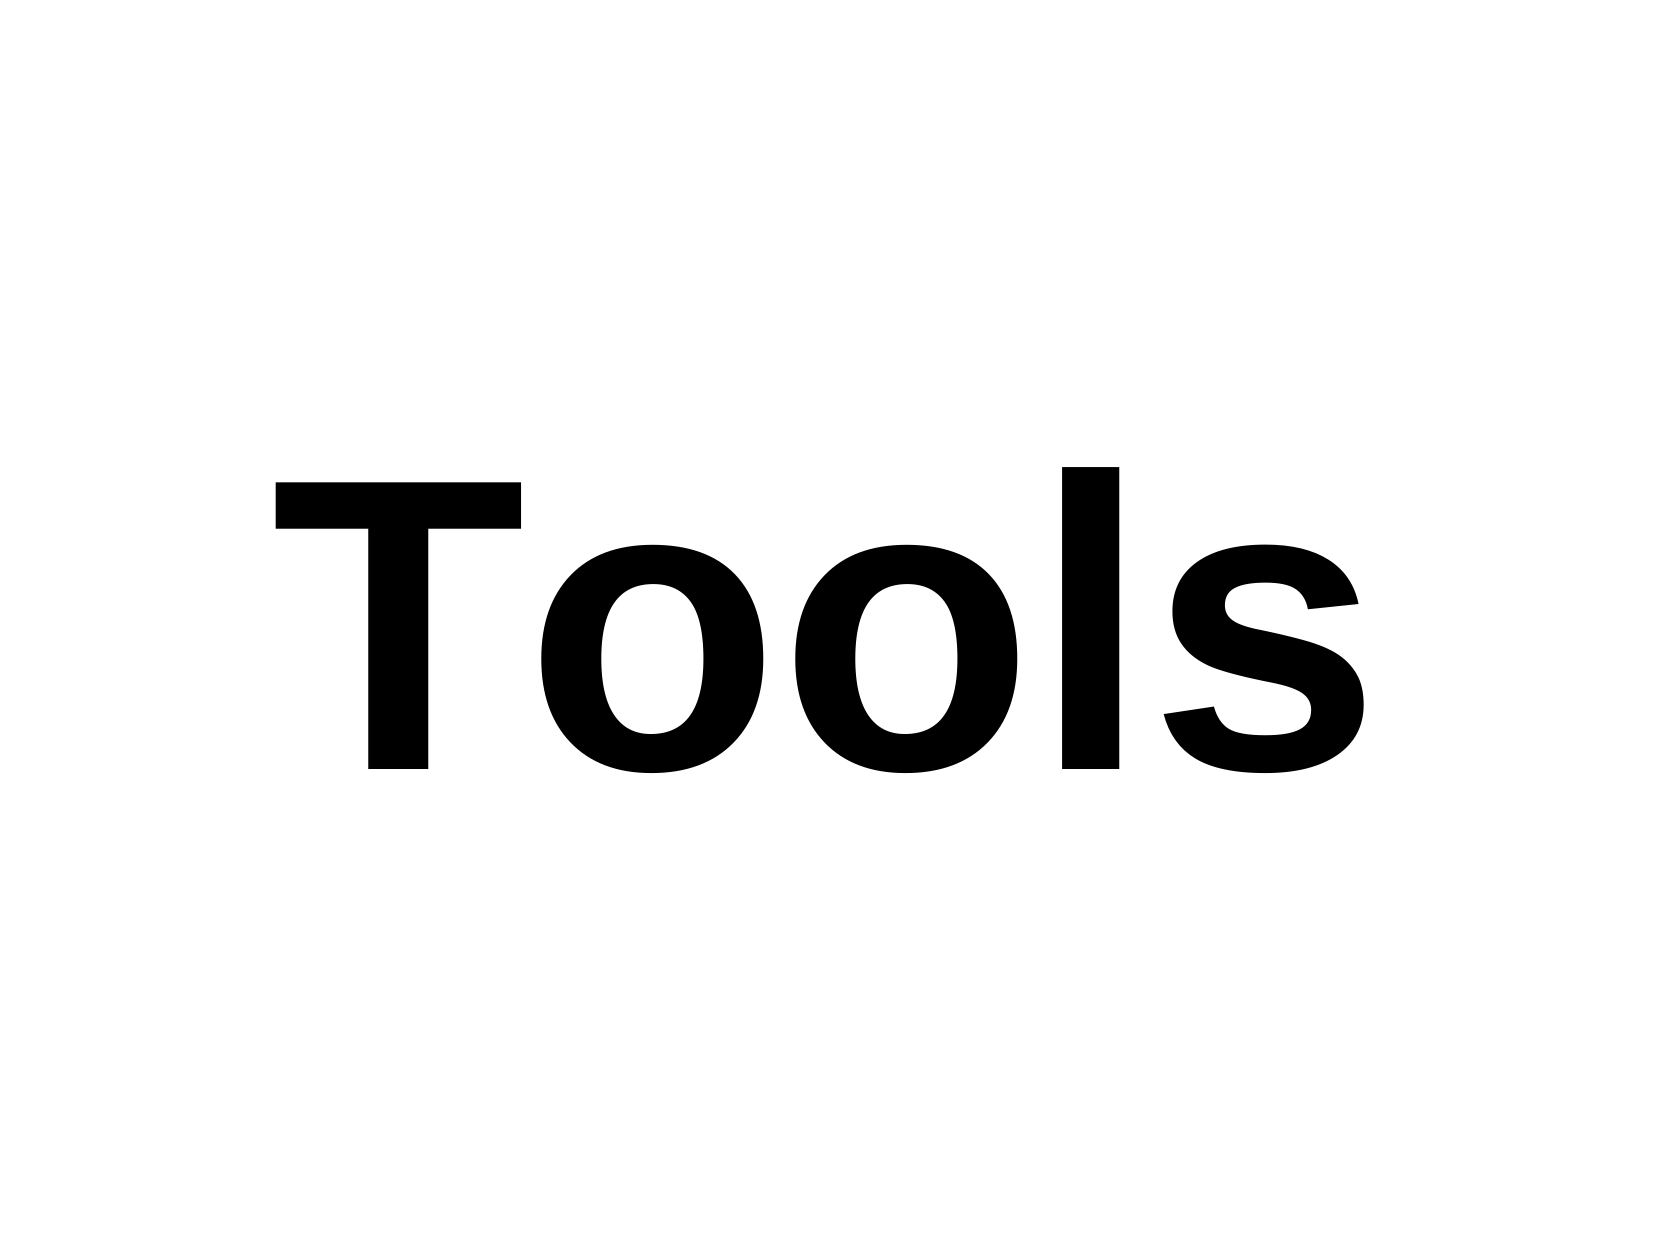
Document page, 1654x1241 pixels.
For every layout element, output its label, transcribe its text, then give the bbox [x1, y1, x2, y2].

title Tools [82, 49, 1571, 1201]
